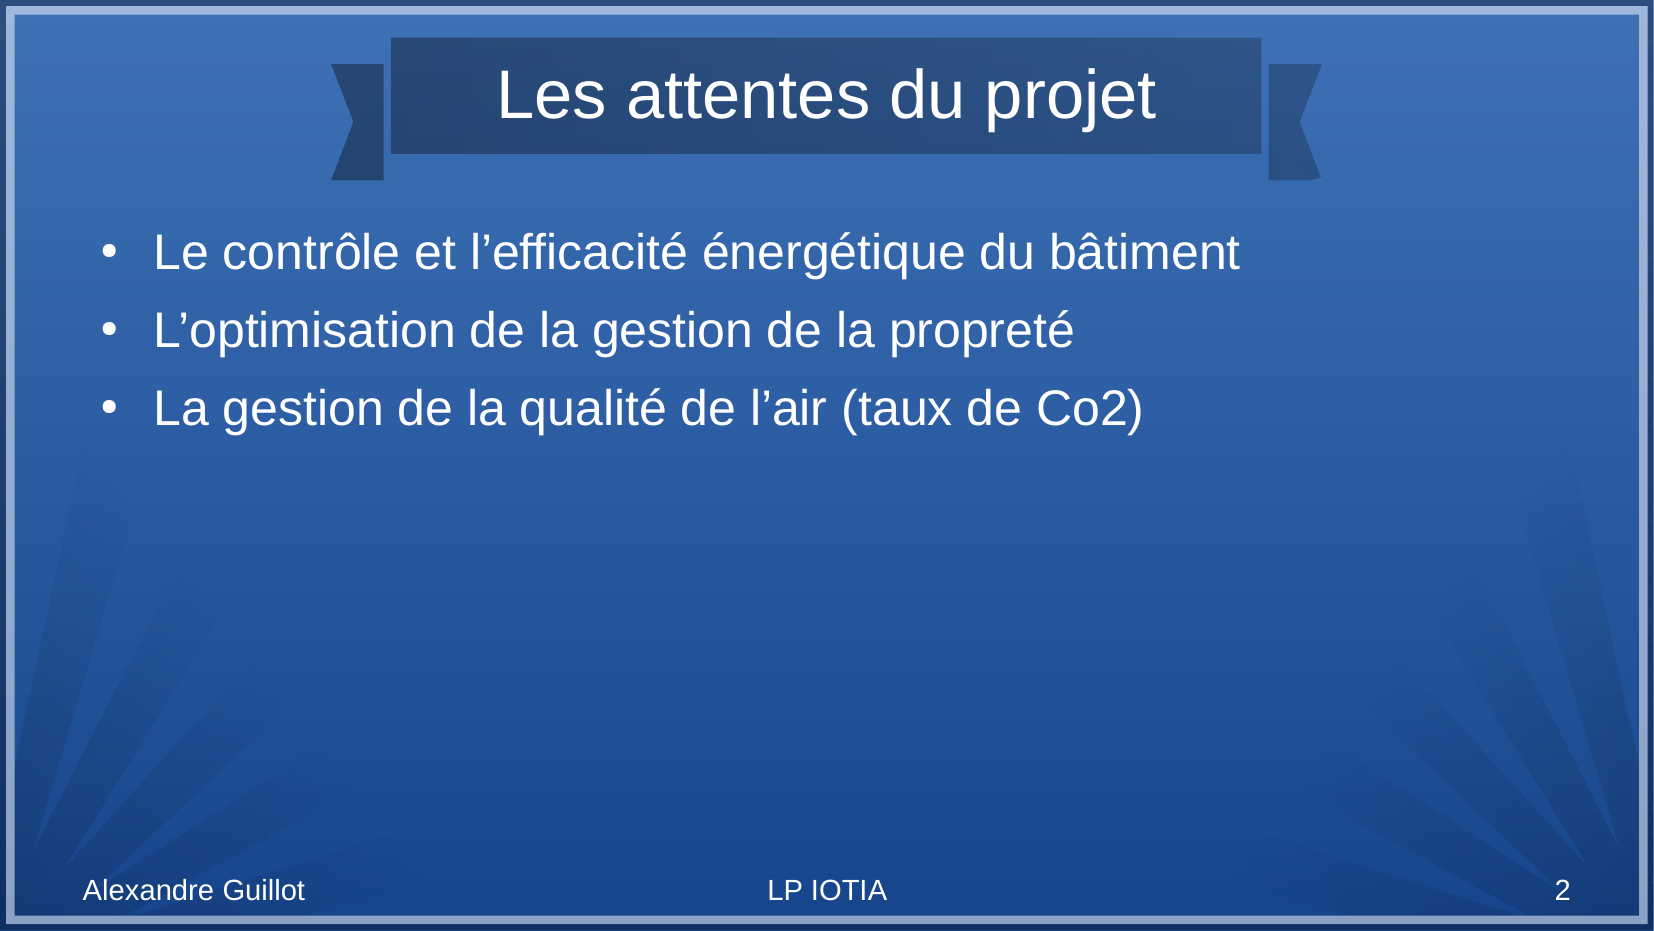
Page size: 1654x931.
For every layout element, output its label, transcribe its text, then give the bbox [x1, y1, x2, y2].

title Les attentes du projet [389, 35, 1264, 154]
list Le contrôle et l’efficacité énergétique du bâtiment L’optimisation de la gestion de la propreté La gestion de la qualité de l’air (taux de Co2) [82, 224, 1571, 848]
